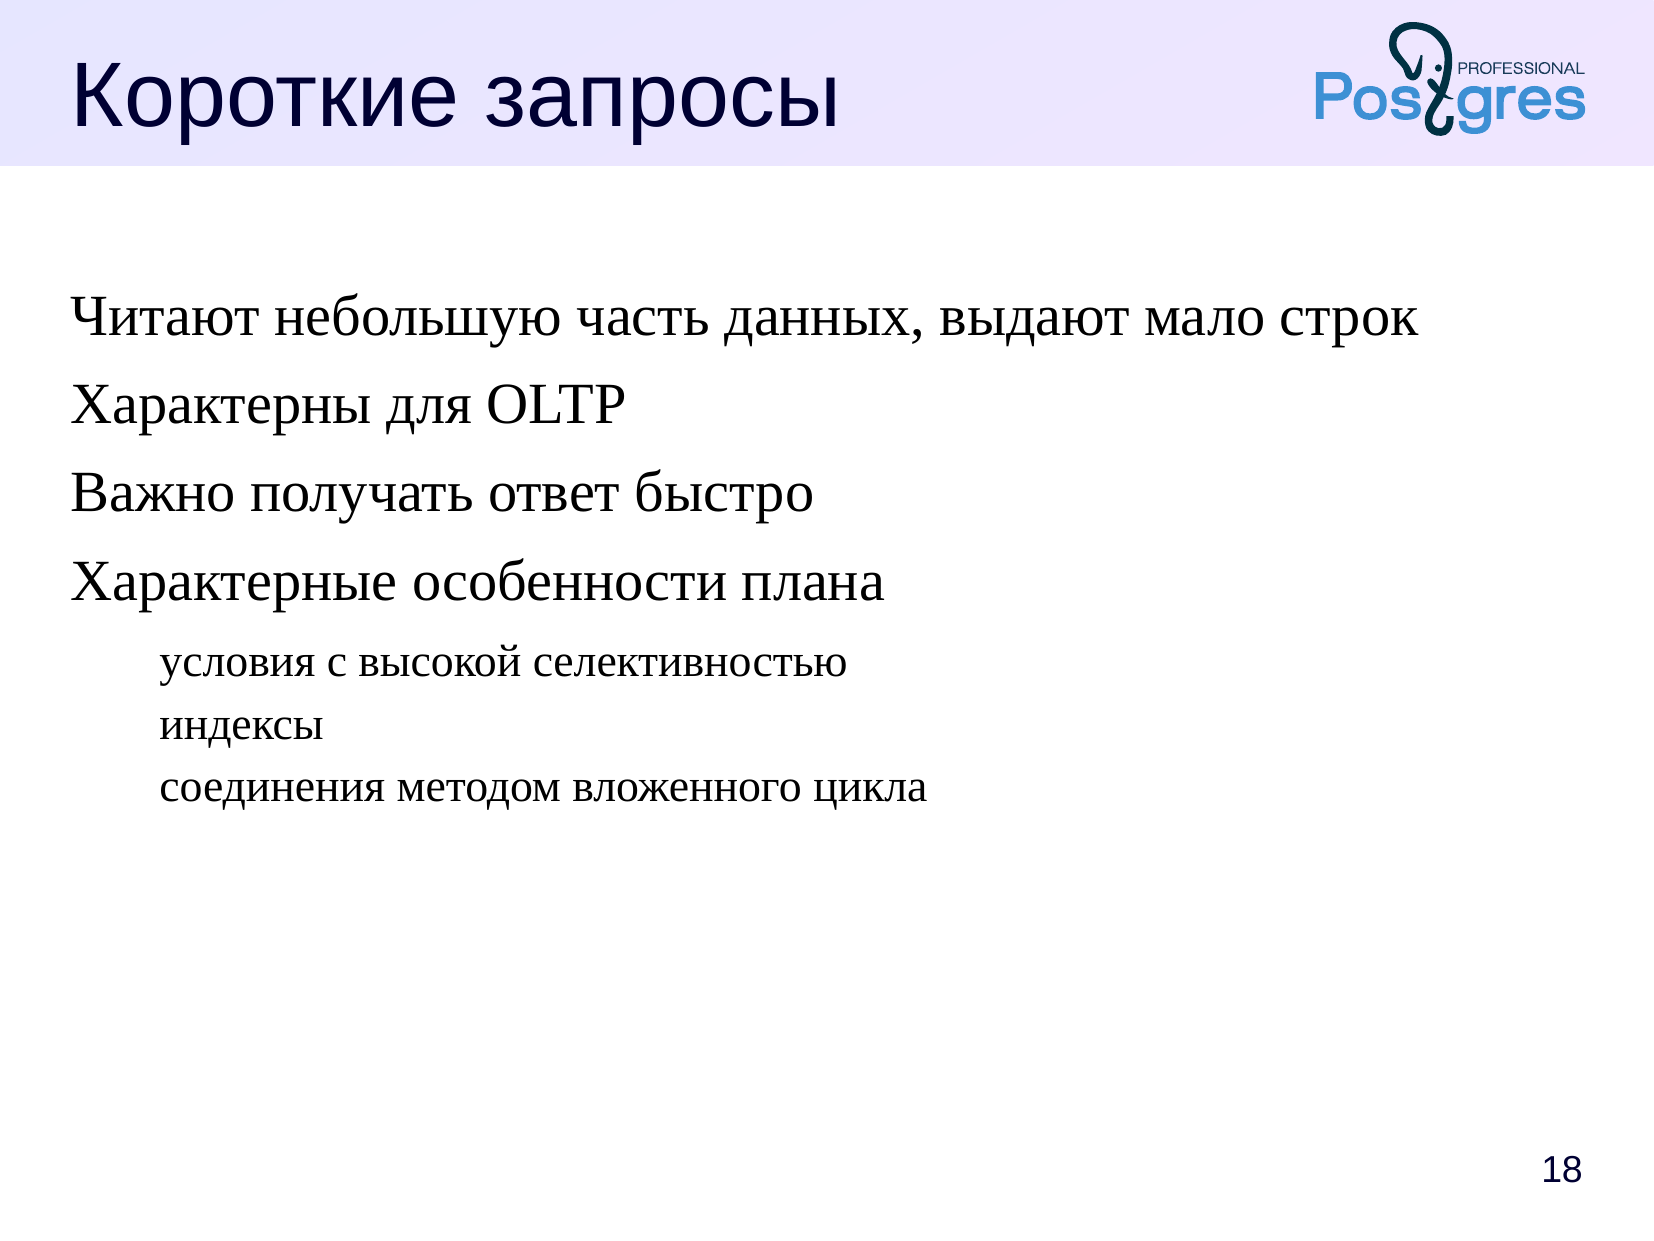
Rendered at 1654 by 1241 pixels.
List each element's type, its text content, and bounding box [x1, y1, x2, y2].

list Читают небольшую часть данных, выдают мало строк Характерны для OLTP Важно получать ответ быстро Характерные особенности плана условия с высокой селективностью индексы соединения методом вложенного цикла [70, 283, 1583, 1141]
title Короткие запросы [70, 43, 1241, 147]
